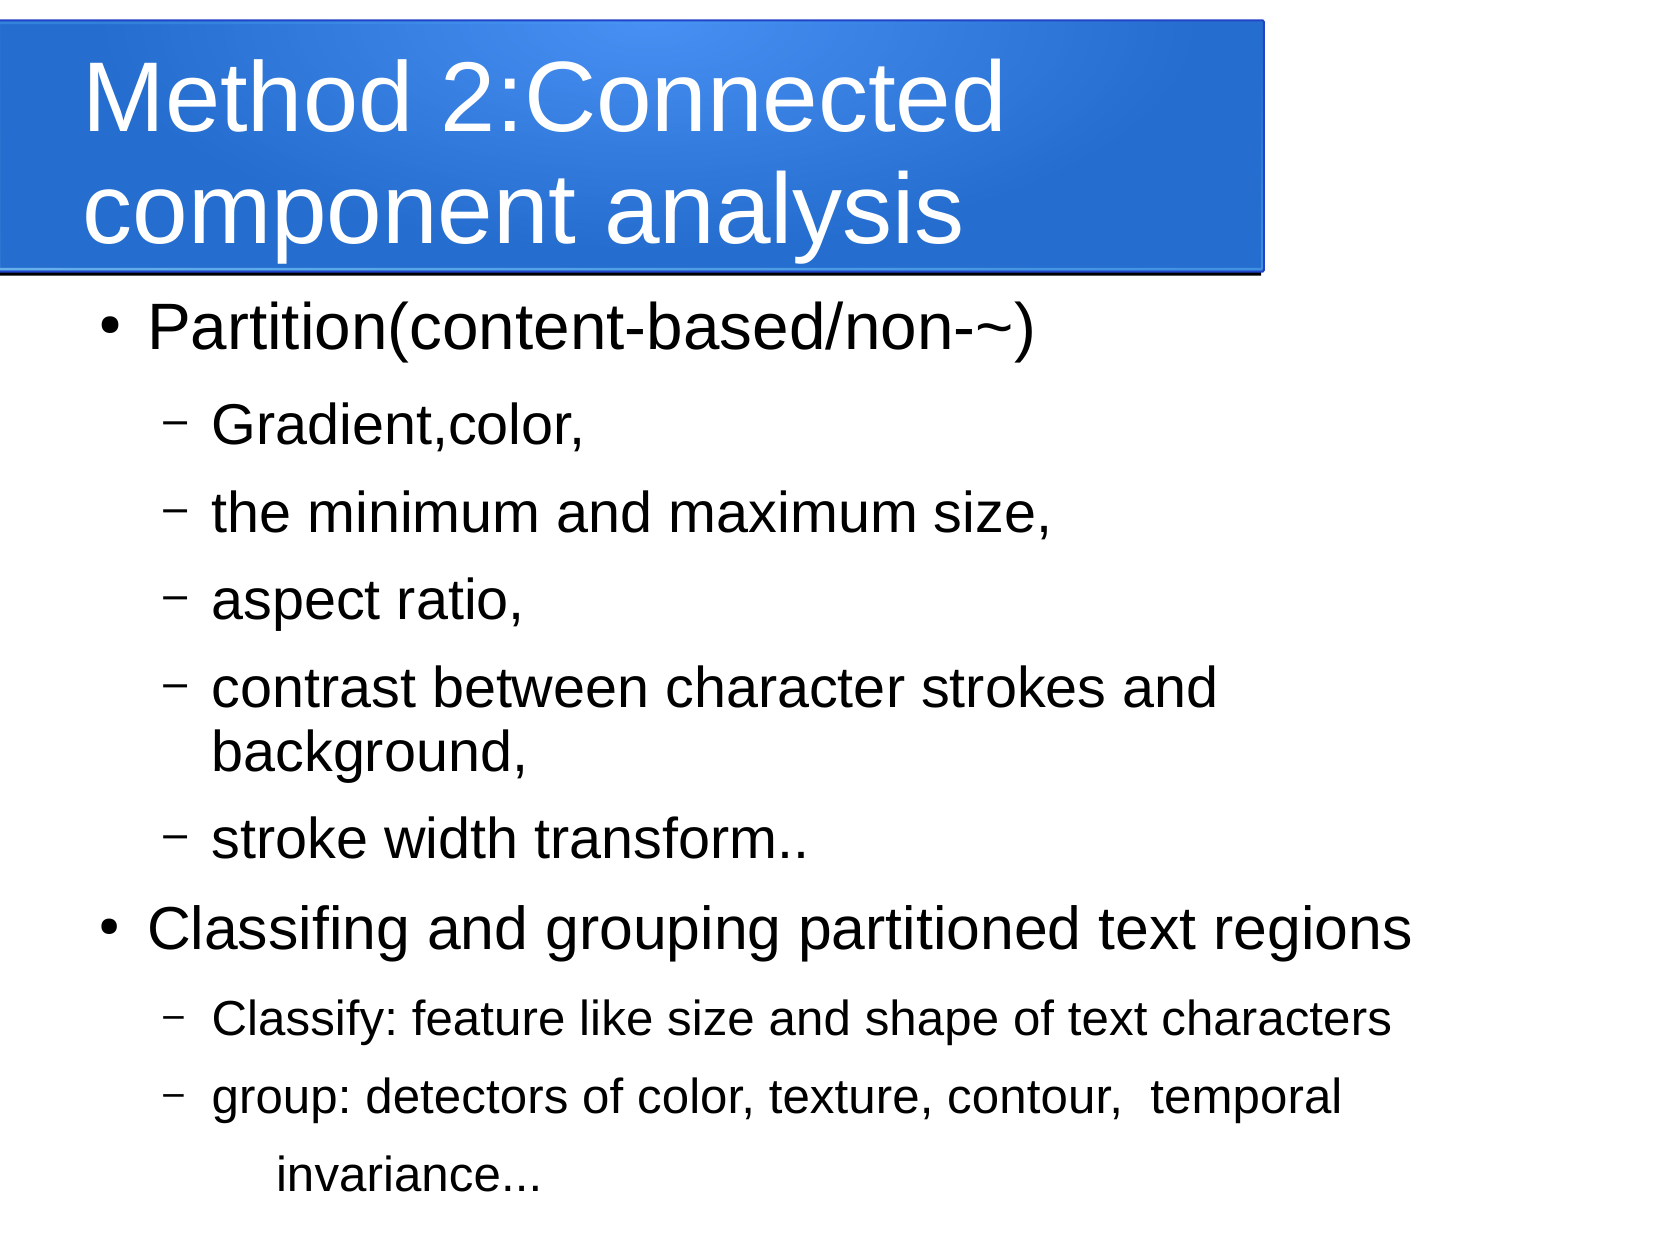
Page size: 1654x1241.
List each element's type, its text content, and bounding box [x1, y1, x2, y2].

list Partition(content-based/non-~) Gradient,color, the minimum and maximum size, aspect ratio, contrast between character strokes and background, stroke width transform.. Classifing and grouping partitioned text regions Classify: feature like size and shape of text characters group: detectors of color, texture, contour, temporal invariance... [82, 290, 1538, 1205]
title Method 2:Connected component analysis [82, 41, 1250, 265]
